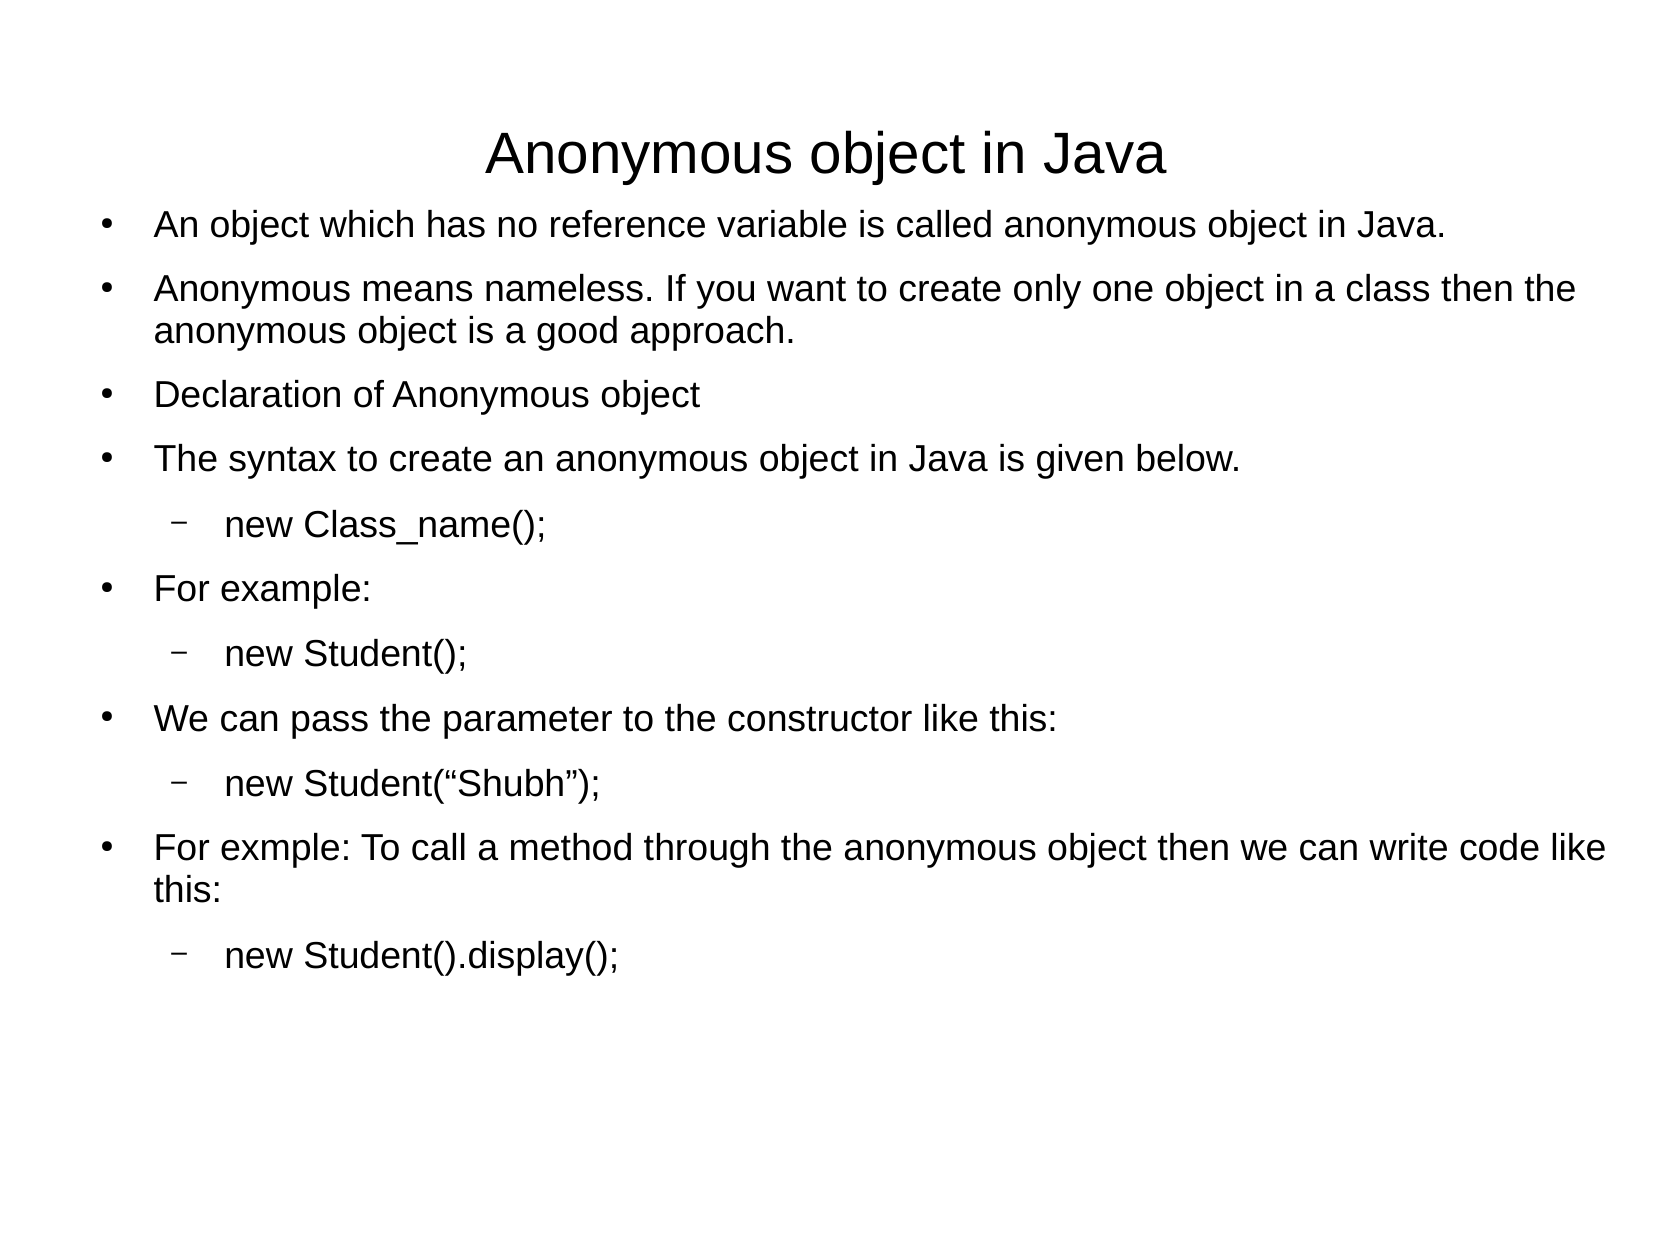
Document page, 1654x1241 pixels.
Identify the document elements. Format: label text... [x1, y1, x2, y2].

list An object which has no reference variable is called anonymous object in Java. Anonymous means nameless. If you want to create only one object in a class then the anonymous object is a good approach. Declaration of Anonymous object The syntax to create an anonymous object in Java is given below. new Class_name(); For example: new Student(); We can pass the parameter to the constructor like this: new Student(“Shubh”); For exmple: To call a method through the anonymous object then we can write code like this: new Student().display(); [82, 203, 1619, 1135]
title Anonymous object in Java [82, 49, 1571, 203]
